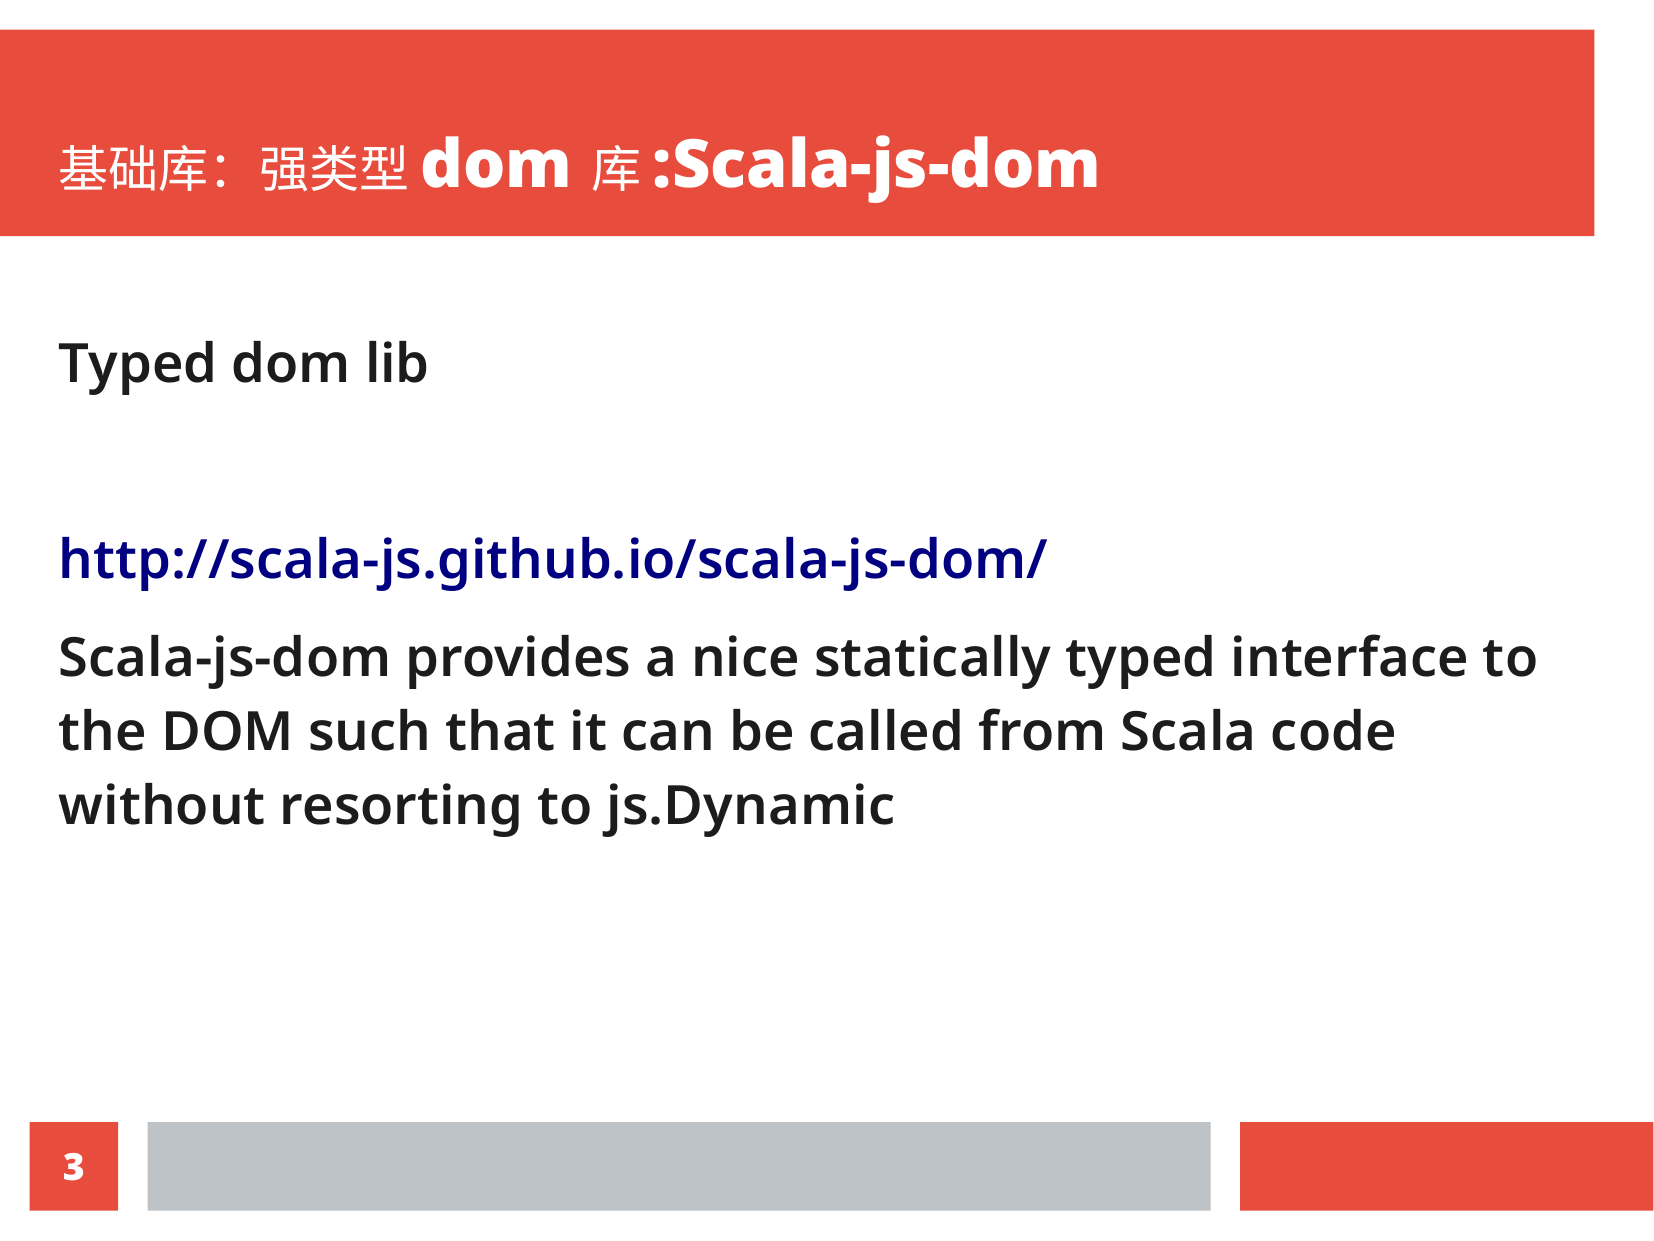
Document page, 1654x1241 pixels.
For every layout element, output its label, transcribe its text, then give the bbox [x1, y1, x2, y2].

title 基础库：强类型dom库:Scala-js-dom [59, 59, 1595, 207]
list Typed dom lib http://scala-js.github.io/scala-js-dom/ Scala-js-dom provides a nice statically typed interface to the DOM such that it can be called from Scala code without resorting to js.Dynamic [59, 324, 1565, 1093]
